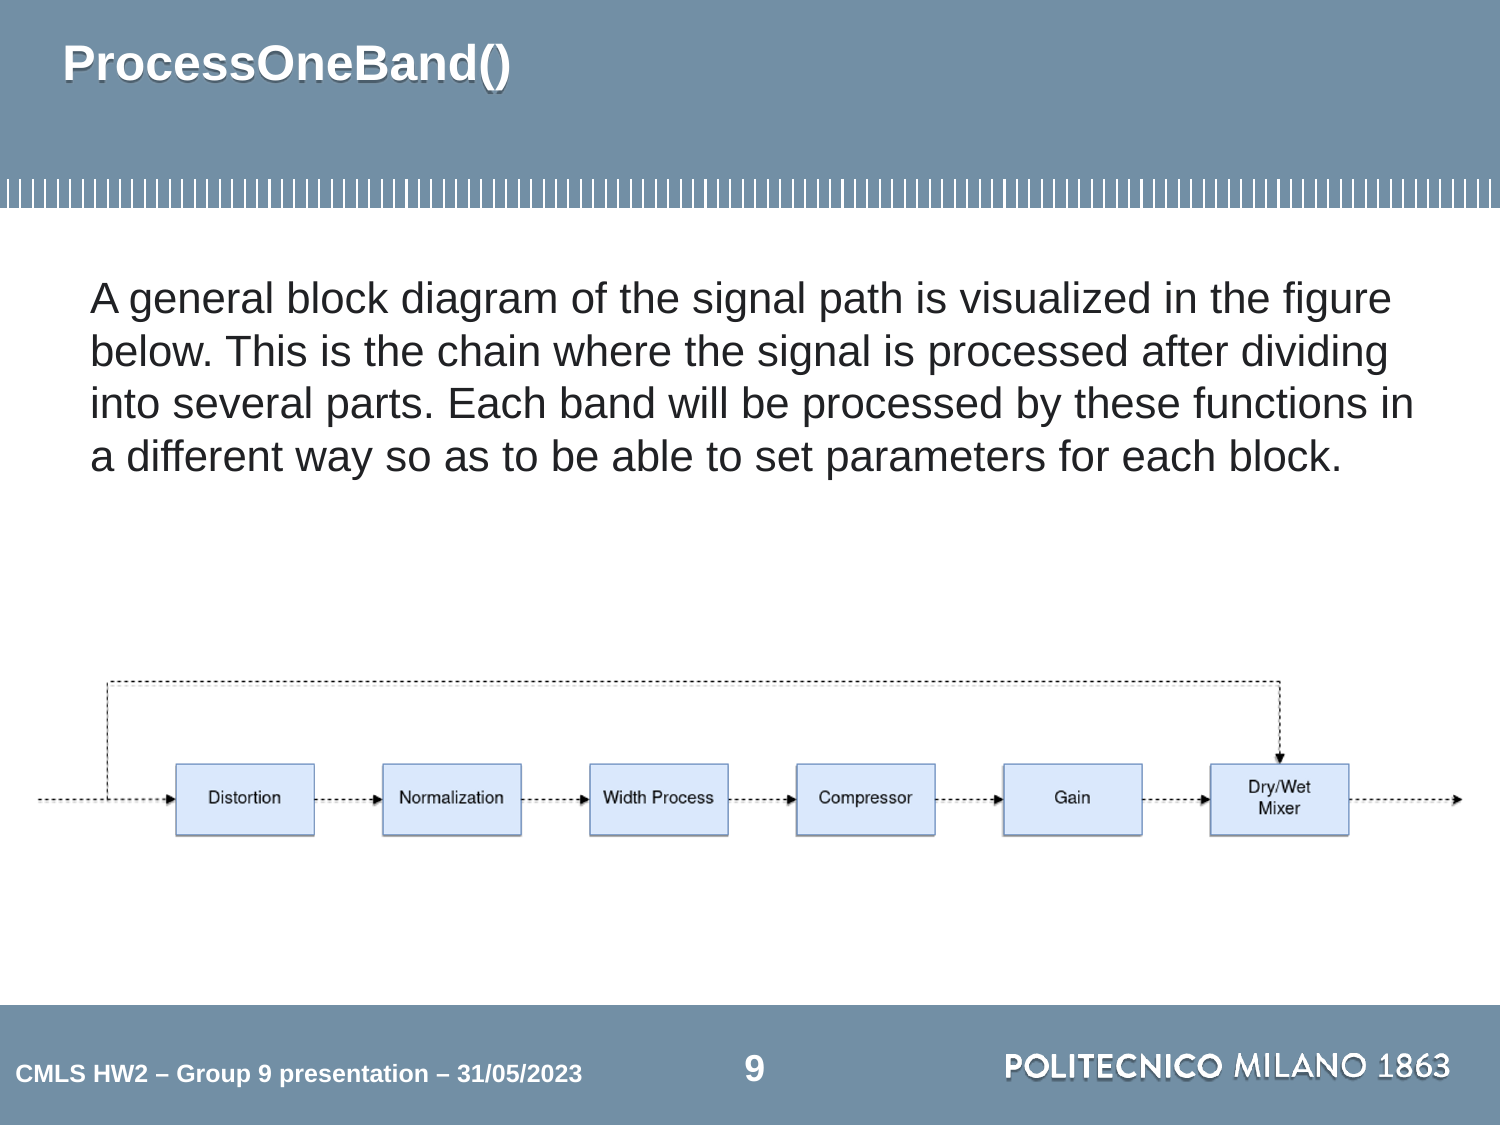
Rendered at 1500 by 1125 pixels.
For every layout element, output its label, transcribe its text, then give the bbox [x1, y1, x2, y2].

picture [1441, 672, 1472, 836]
text_box CMLS HW2 – Group 9 presentation – 31/05/2023 [0, 1049, 610, 1125]
text_box 9 [580, 1037, 930, 1097]
picture [29, 672, 75, 836]
text_box A general block diagram of the signal path is visualized in the figure below. This is the chain where the signal is processed after dividing into several parts. Each band will be processed by these functions in a different way so as to be able to set parameters for each block. [75, 262, 1441, 1005]
title ProcessOneBand() [47, 22, 1455, 161]
